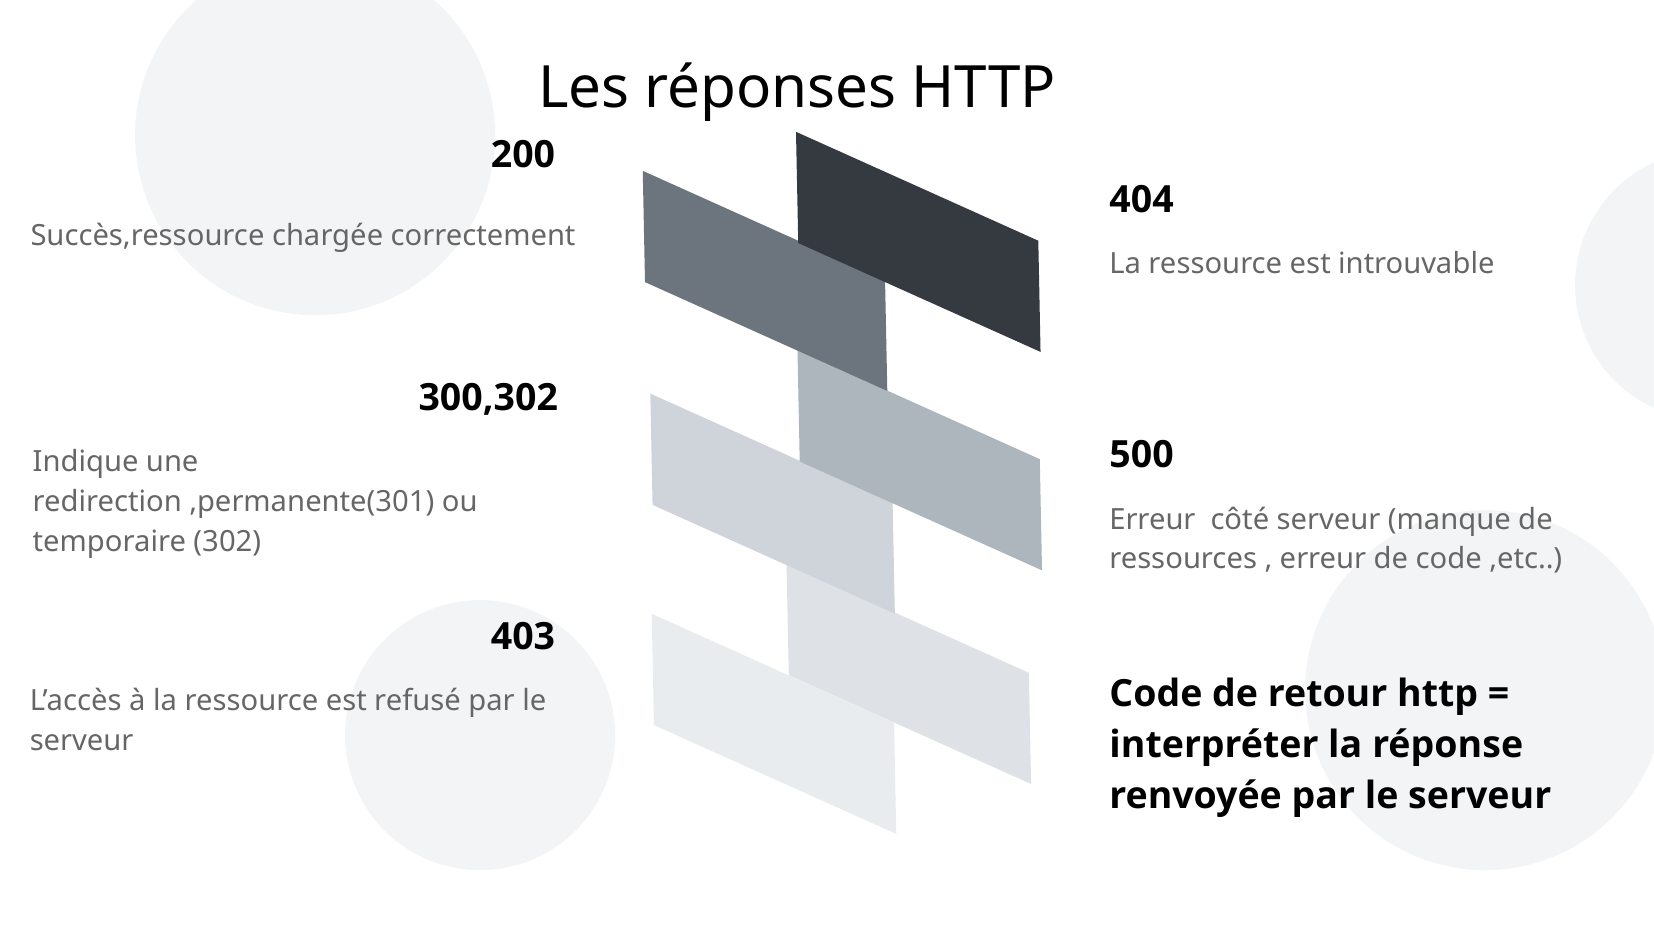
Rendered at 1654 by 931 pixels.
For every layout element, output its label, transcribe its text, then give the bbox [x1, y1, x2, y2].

text_box Code de retour http = interpréter la réponse renvoyée par le serveur [1094, 659, 1625, 857]
text_box Erreur côté serveur (manque de ressources , erreur de code ,etc..) [1094, 490, 1650, 614]
text_box Succès,ressource chargée correctement [0, 206, 591, 330]
text_box La ressource est introuvable [1094, 235, 1650, 358]
text_box Indique une redirection ,permanente(301) ou temporaire (302) [18, 432, 591, 608]
text_box Les réponses HTTP [472, 37, 1123, 121]
text_box 200 [240, 120, 571, 186]
text_box 403 [240, 602, 571, 668]
text_box 300,302 [243, 362, 574, 429]
text_box 500 [1094, 420, 1425, 481]
text_box L’accès à la ressource est refusé par le serveur [15, 672, 571, 796]
text_box 404 [1094, 165, 1425, 231]
